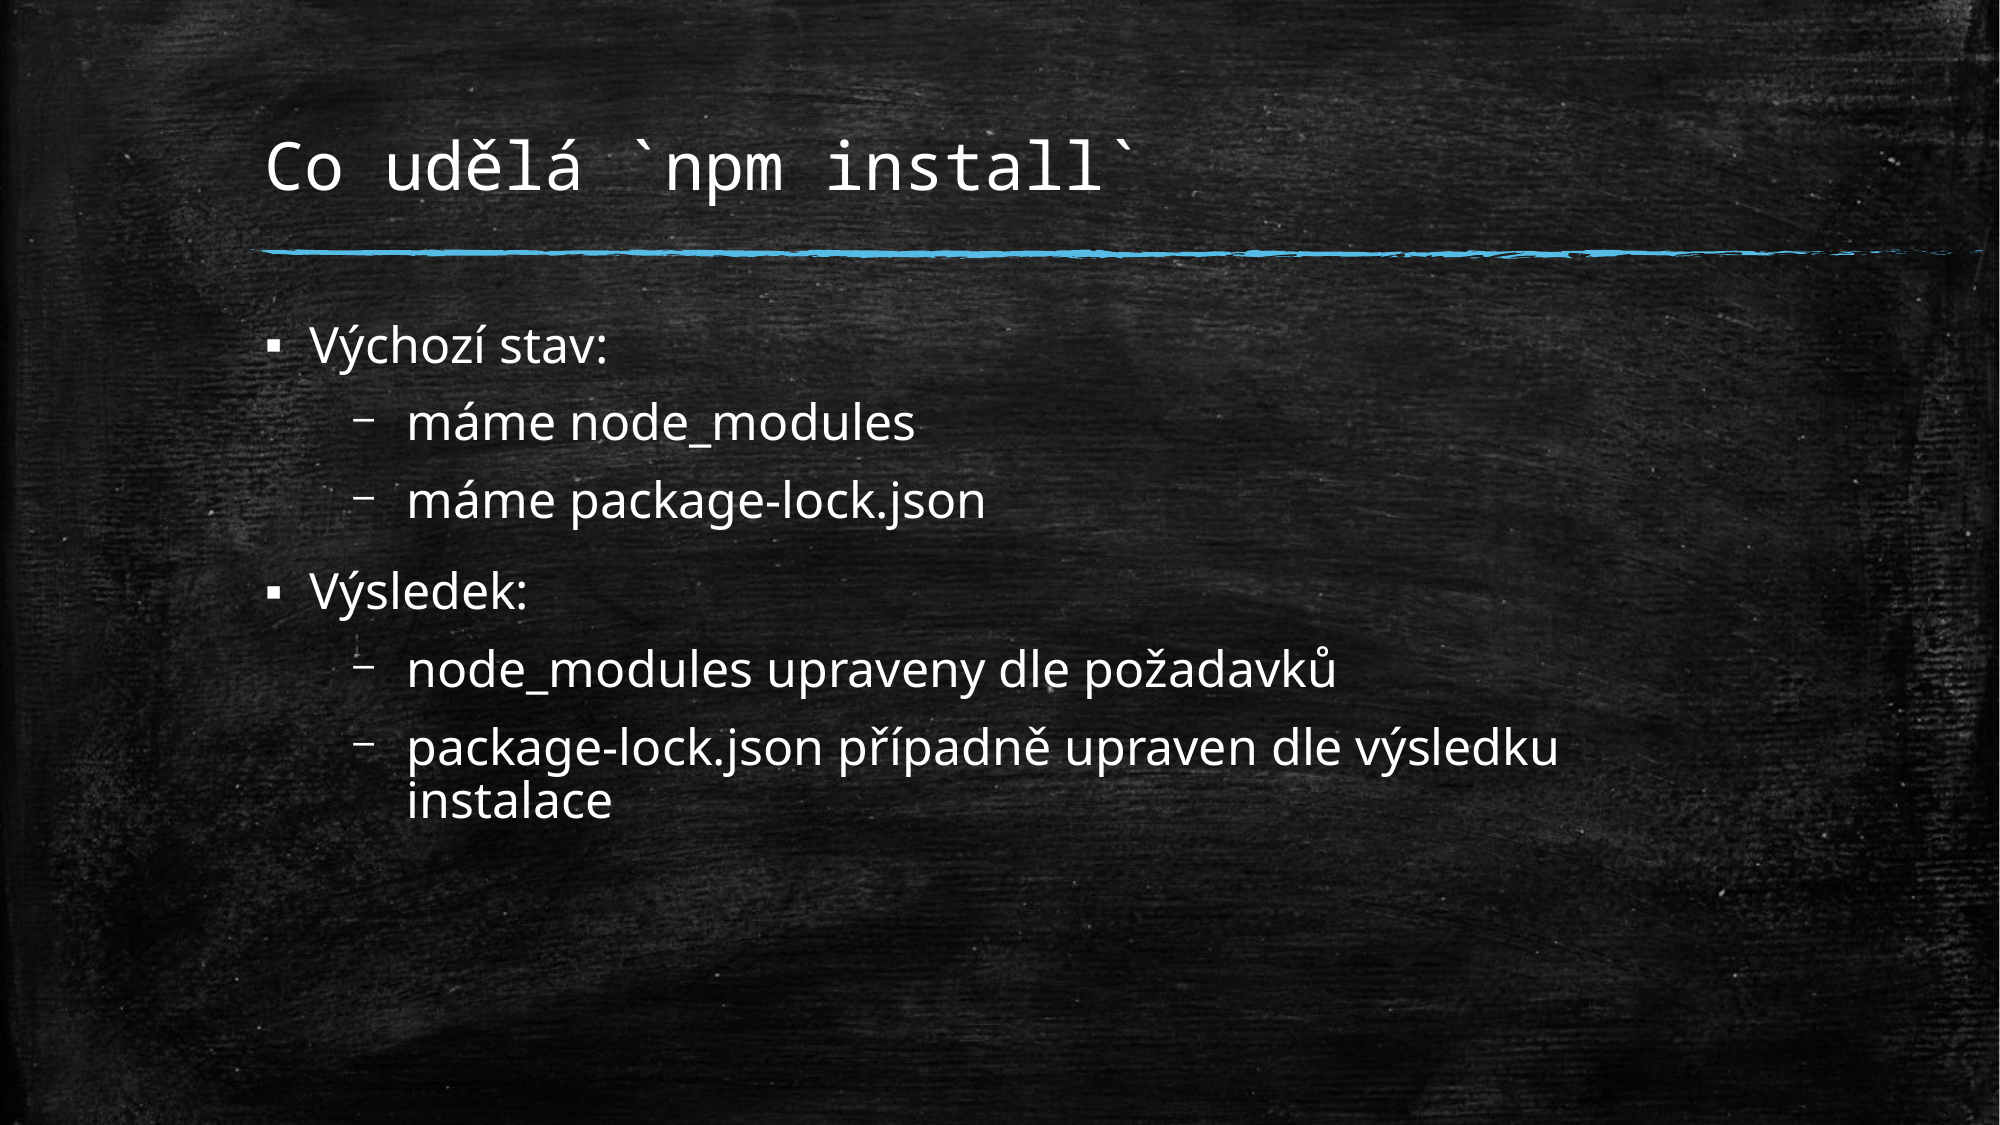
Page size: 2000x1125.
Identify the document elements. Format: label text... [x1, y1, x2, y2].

title Co udělá `npm install` [249, 45, 1750, 213]
list Výchozí stav: máme node_modules máme package-lock.json Výsledek: node_modules upraveny dle požadavků package-lock.json případně upraven dle výsledku instalace [249, 312, 1750, 1013]
picture [0, 0, 2000, 1125]
